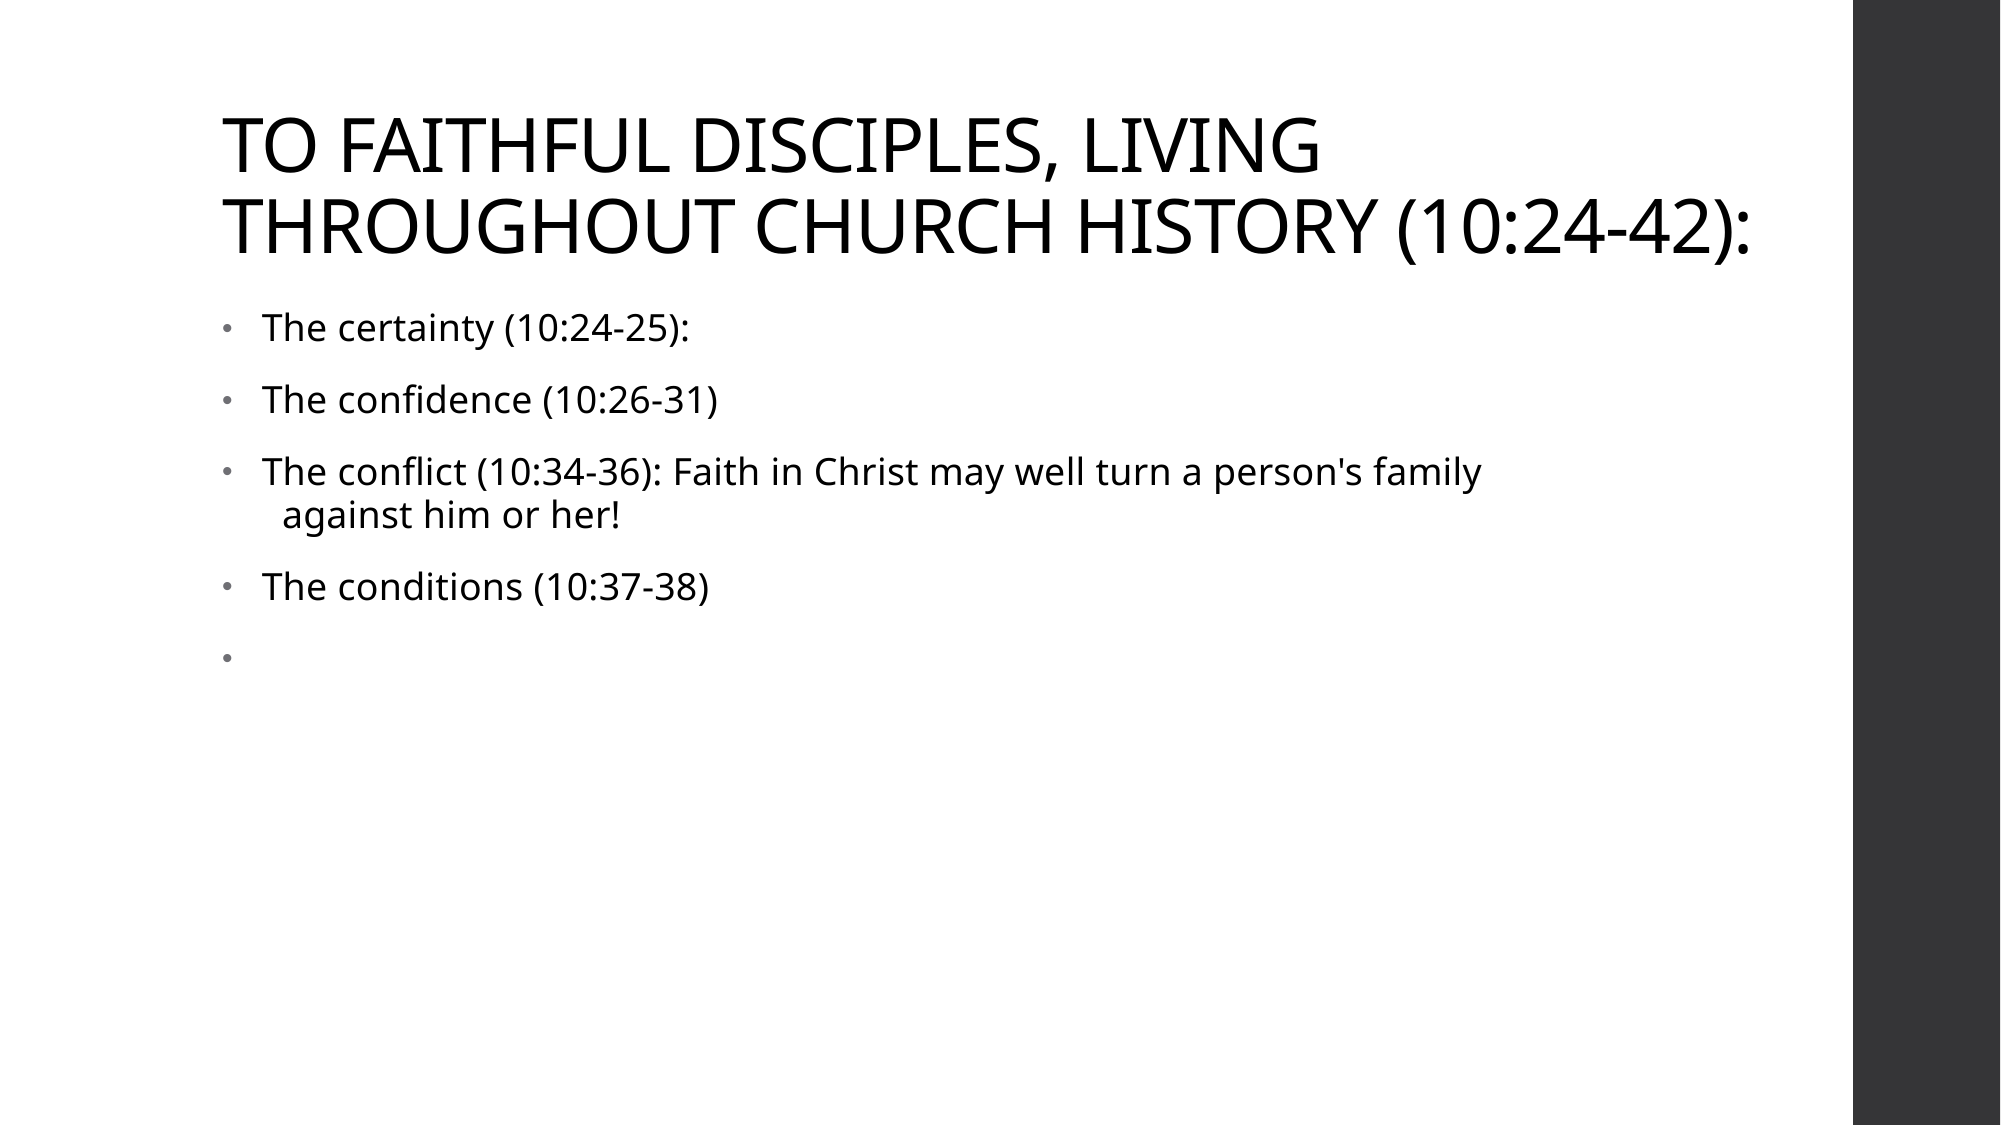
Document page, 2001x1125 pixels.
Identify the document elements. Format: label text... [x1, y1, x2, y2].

list The certainty (10:24-25): The confidence (10:26-31) The conflict (10:34-36): Faith in Christ may well turn a person's family against him or her! The conditions (10:37-38) [206, 299, 1617, 1014]
title TO FAITHFUL DISCIPLES, LIVING THROUGHOUT CHURCH HISTORY (10:24-42): [206, 60, 1797, 278]
